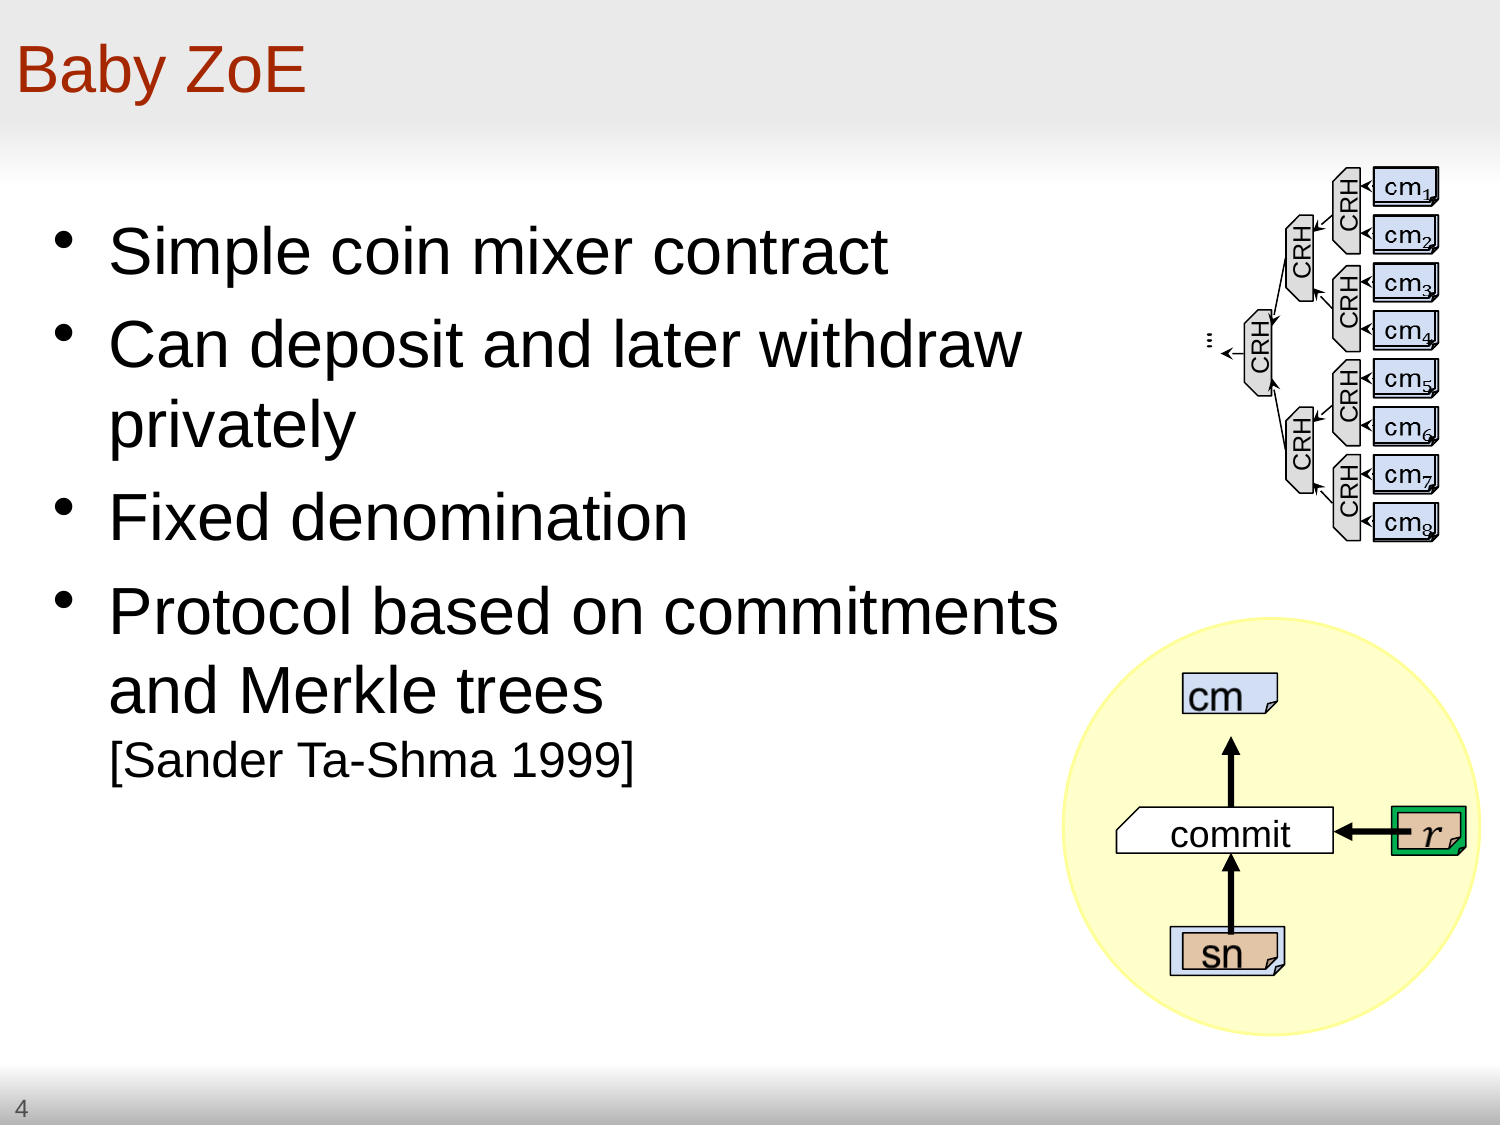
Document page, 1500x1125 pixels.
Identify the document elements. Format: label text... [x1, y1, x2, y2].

text_box [1360, 167, 1439, 206]
text_box [1360, 502, 1439, 542]
text_box [1360, 454, 1439, 494]
text_box [1271, 378, 1286, 451]
text_box [1360, 406, 1439, 446]
text_box CRH [1332, 167, 1361, 254]
text_box [1312, 287, 1333, 309]
text_box CRH [1244, 309, 1272, 396]
text_box [1179, 322, 1250, 358]
list Simple coin mixer contract Can deposit and later withdraw privately Fixed denomination Protocol based on commitments and Merkle trees [Sander Ta-Shma 1999] [37, 200, 1136, 1025]
text_box [1360, 310, 1439, 350]
text_box CRH [1332, 265, 1361, 352]
text_box [1360, 358, 1439, 398]
text_box CRH [1332, 359, 1361, 446]
text_box commit [1116, 807, 1334, 854]
text_box [1360, 263, 1439, 302]
text_box [1312, 405, 1333, 423]
text_box CRH [1333, 454, 1361, 541]
text_box [1312, 482, 1333, 504]
text_box CRH [1285, 215, 1314, 302]
text_box CRH [1285, 407, 1314, 494]
text_box [1360, 215, 1439, 254]
title Baby ZoE [0, 3, 1500, 141]
text_box [1271, 258, 1286, 327]
text_box [1312, 215, 1333, 233]
text_box [1063, 618, 1480, 1035]
